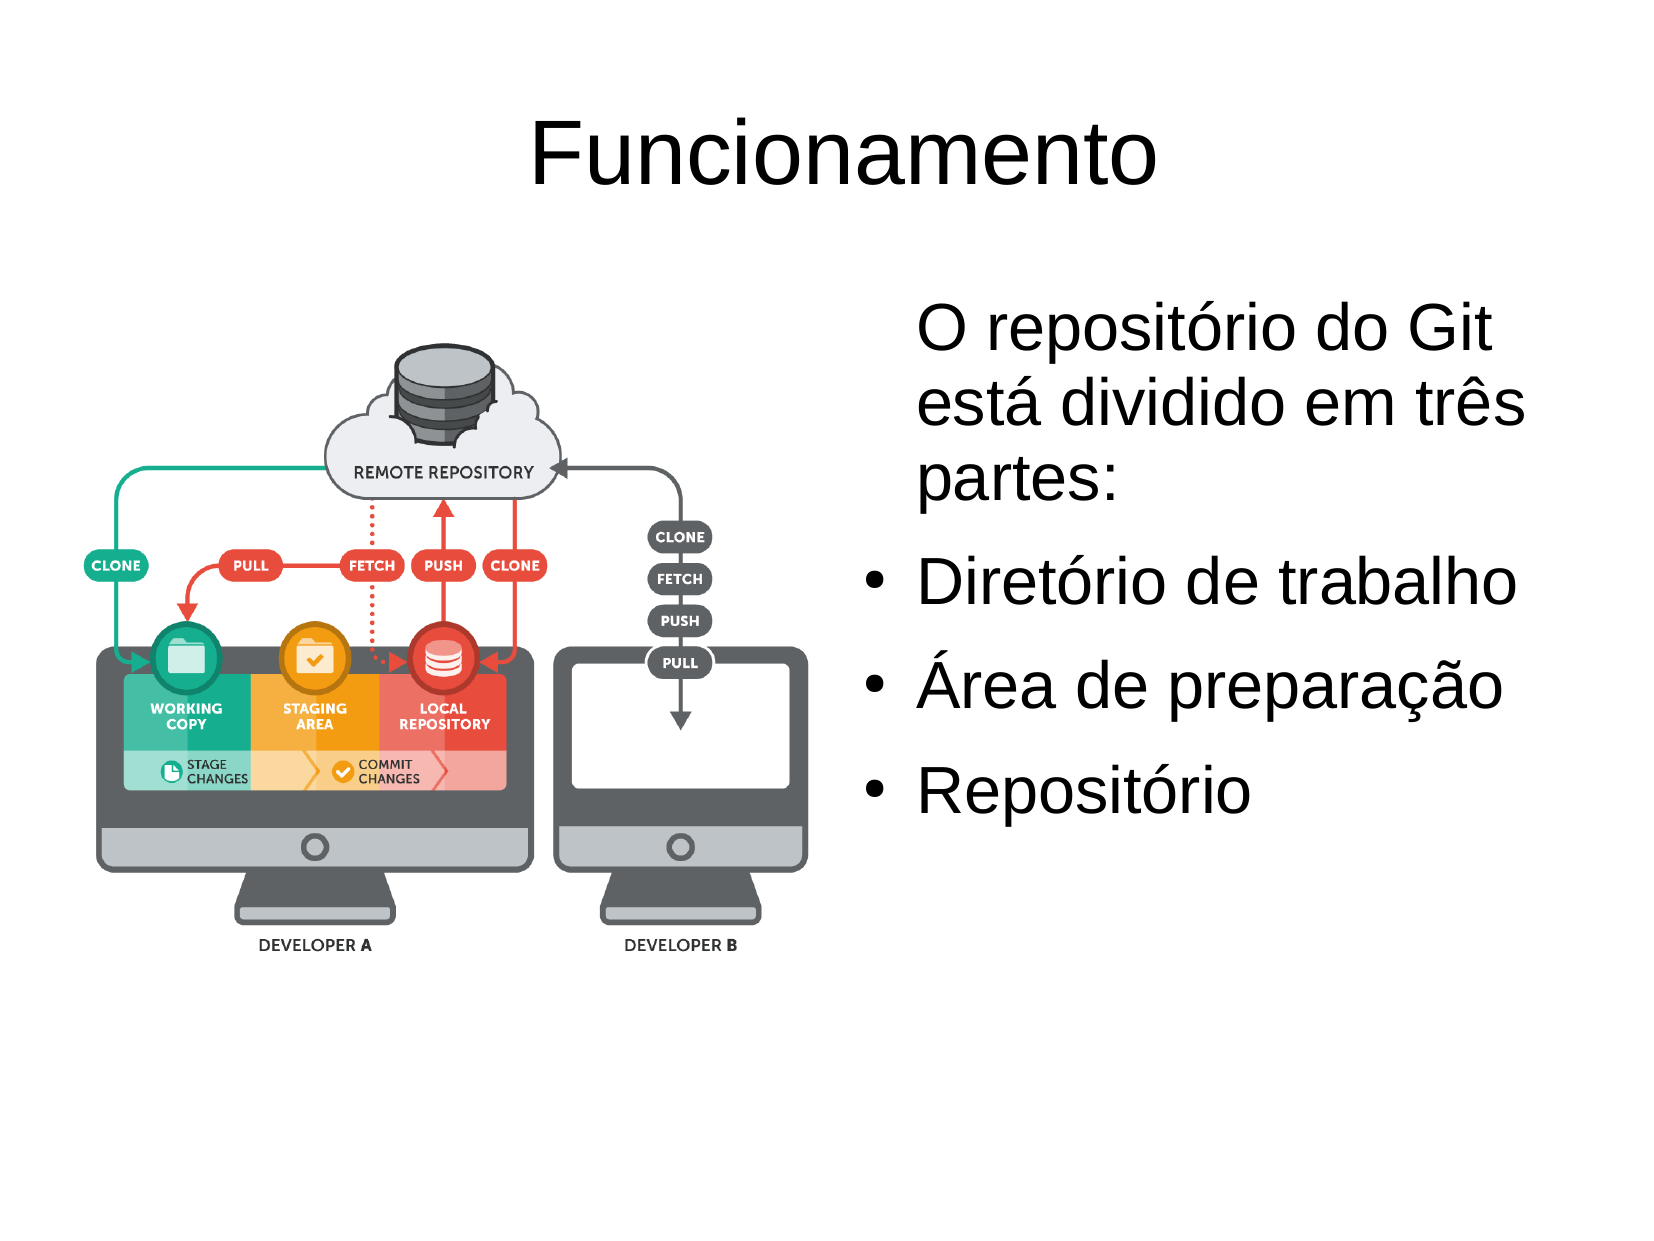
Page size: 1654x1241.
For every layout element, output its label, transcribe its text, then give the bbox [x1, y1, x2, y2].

list O repositório do Git está dividido em três partes: Diretório de trabalho Área de preparação Repositório [845, 290, 1572, 1010]
title Funcionamento [82, 49, 1571, 257]
picture [82, 343, 809, 956]
